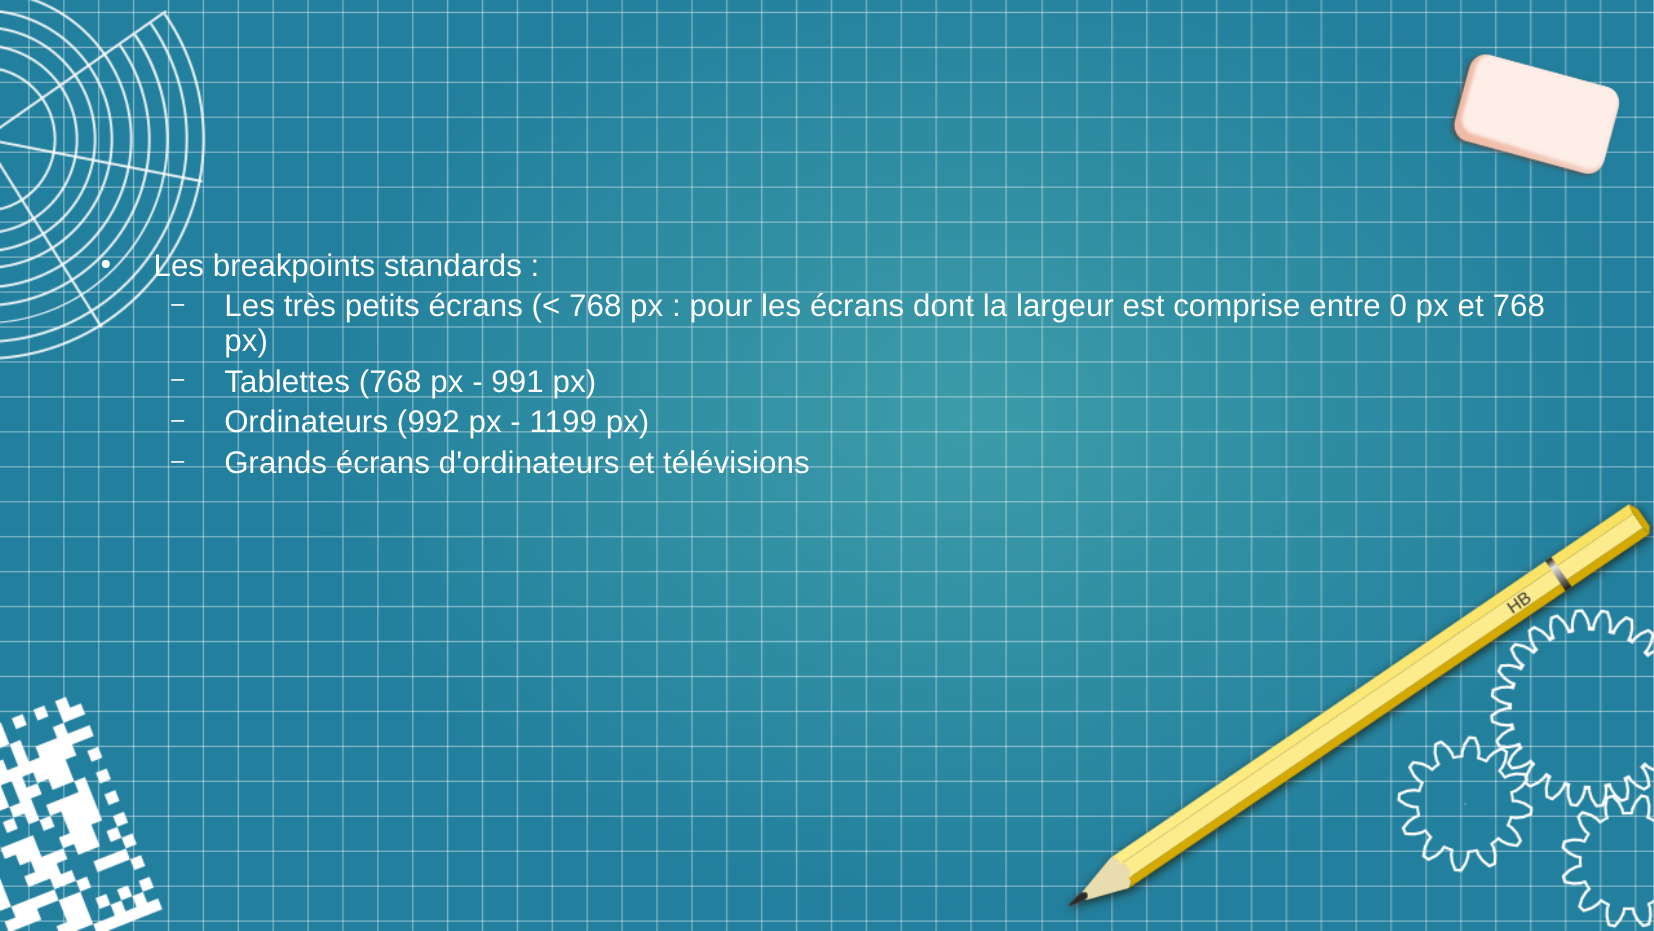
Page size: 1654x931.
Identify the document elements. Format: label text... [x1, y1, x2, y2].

list Les breakpoints standards : Les très petits écrans (< 768 px : pour les écrans dont la largeur est comprise entre 0 px et 768 px) Tablettes (768 px - 991 px) Ordinateurs (992 px - 1199 px) Grands écrans d'ordinateurs et télévisions [82, 248, 1571, 700]
picture [0, 0, 1654, 931]
